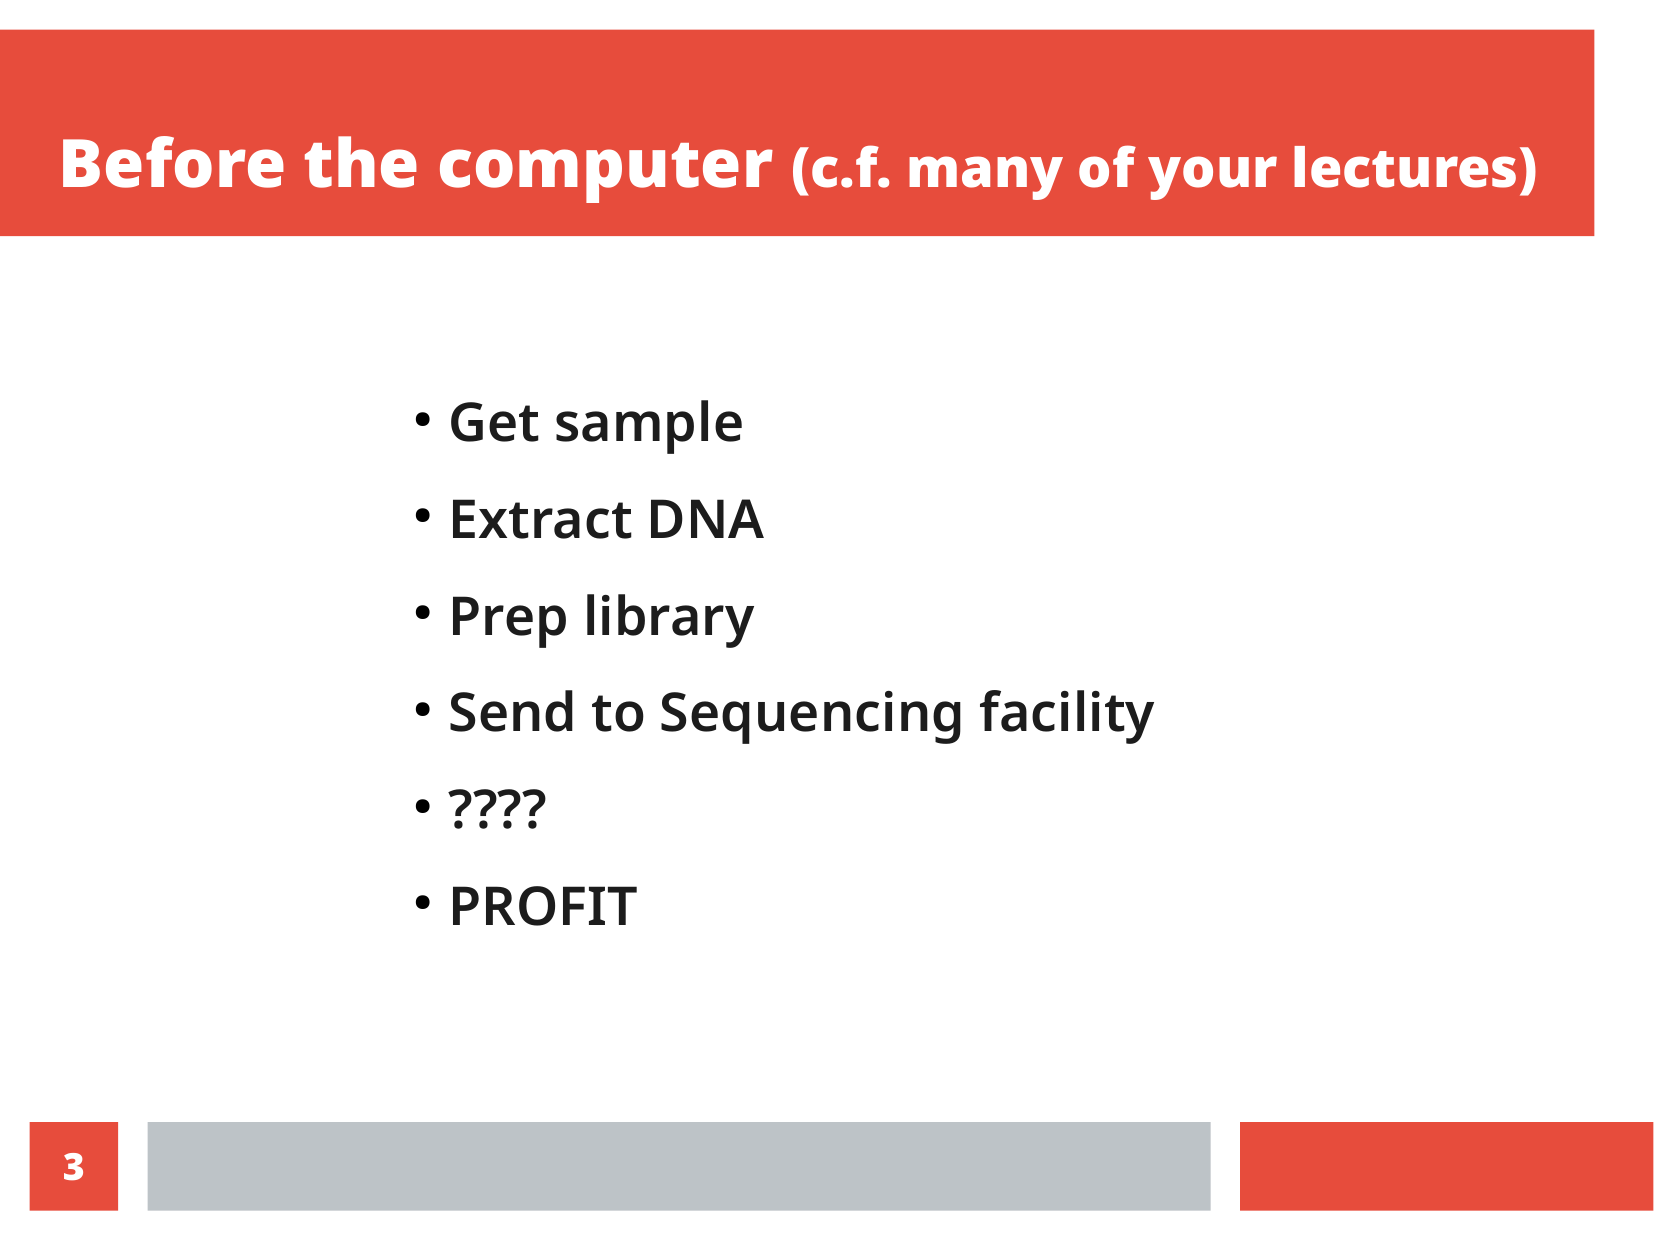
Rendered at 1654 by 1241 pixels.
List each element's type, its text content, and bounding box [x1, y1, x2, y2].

title Before the computer (c.f. many of your lectures) [59, 59, 1595, 207]
list Get sample Extract DNA Prep library Send to Sequencing facility ???? PROFIT [413, 383, 1315, 945]
